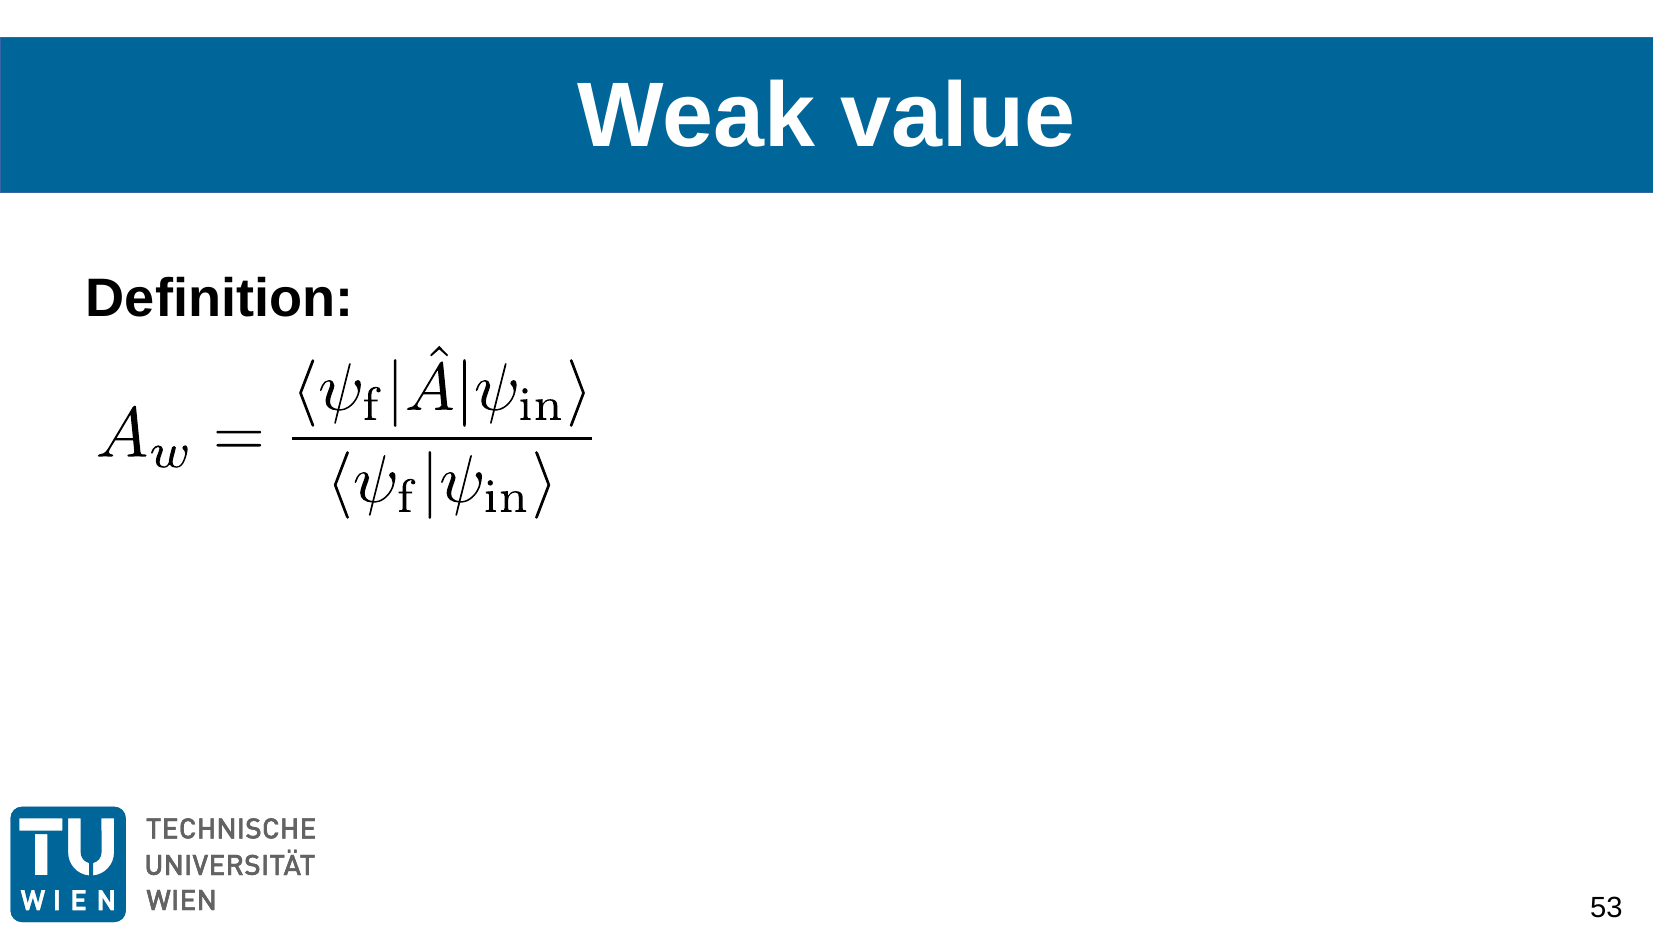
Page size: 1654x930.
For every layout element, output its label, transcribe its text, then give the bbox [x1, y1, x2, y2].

picture [195, 334, 606, 530]
title Weak value [0, 37, 1653, 193]
picture [96, 361, 189, 489]
list Definition: [85, 267, 406, 345]
